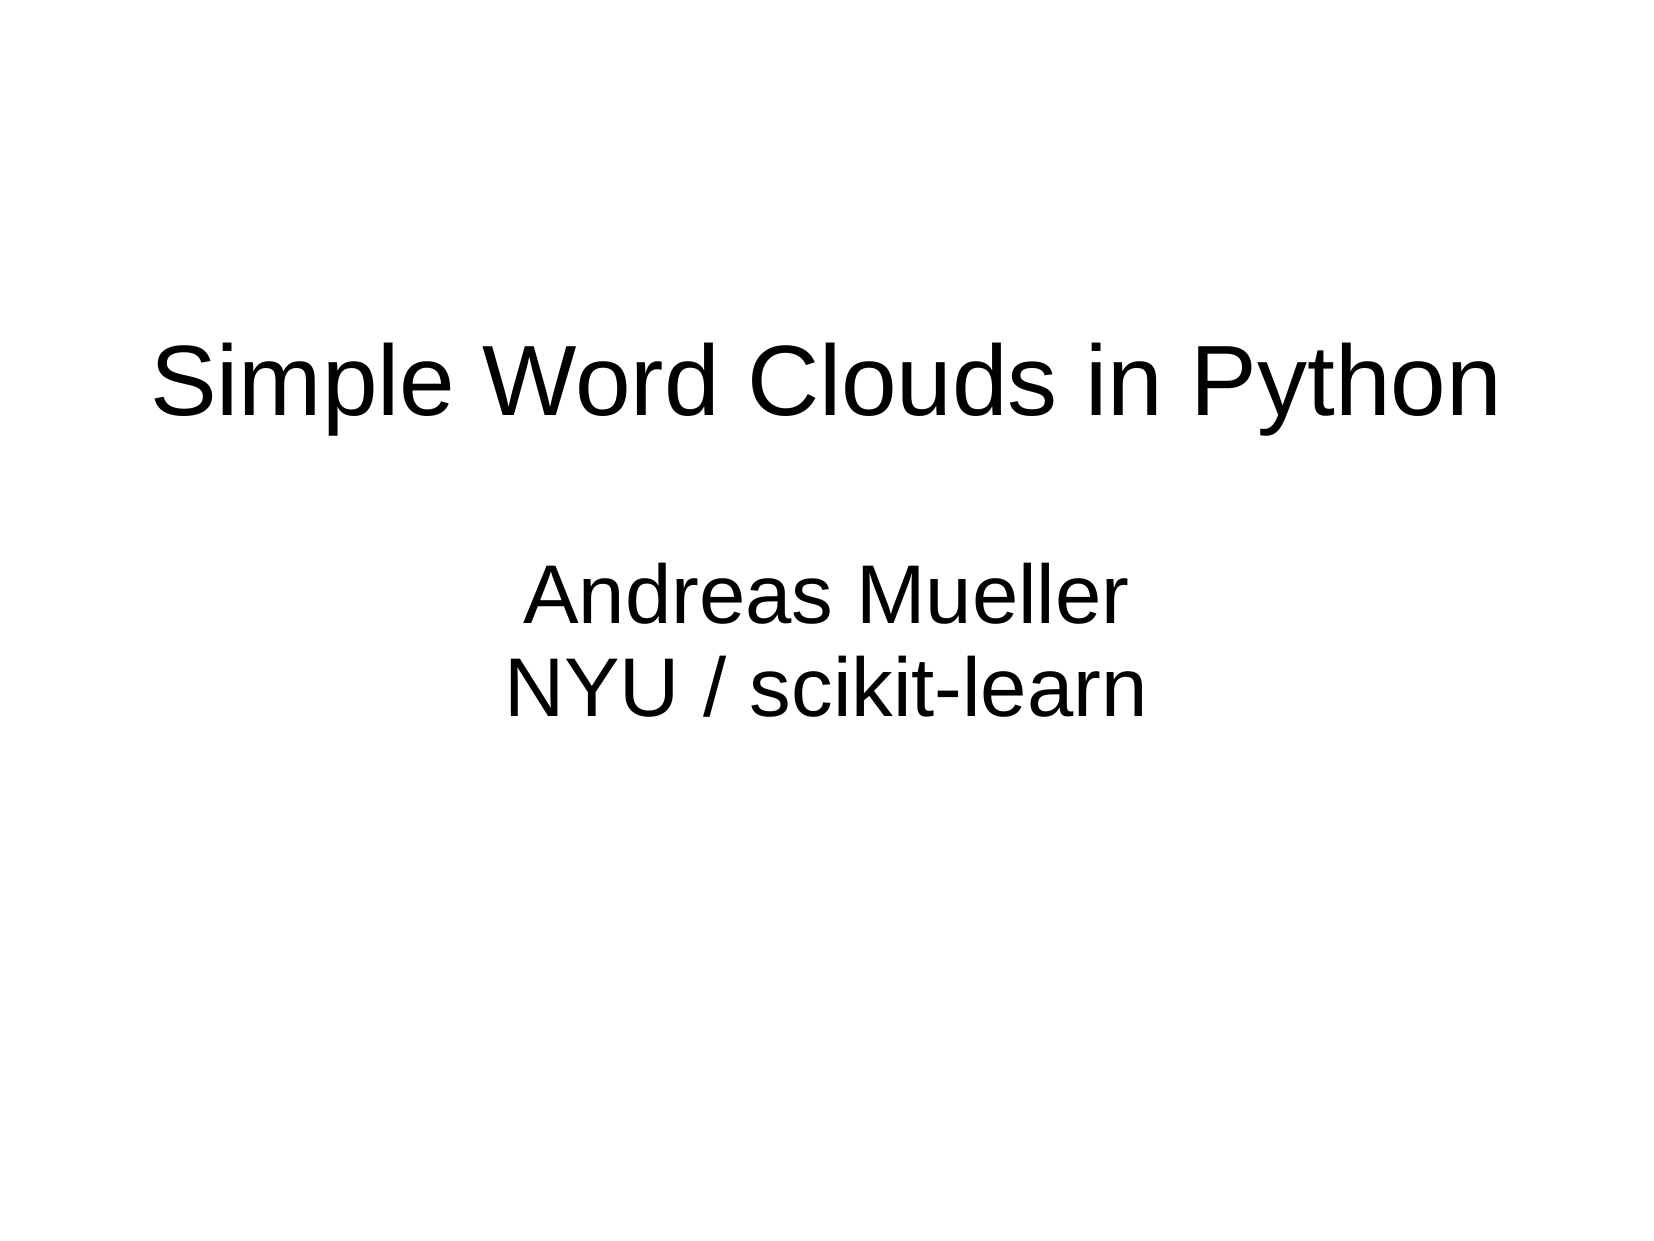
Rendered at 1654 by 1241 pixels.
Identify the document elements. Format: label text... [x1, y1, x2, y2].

subtitle Simple Word Clouds in Python Andreas Mueller NYU / scikit-learn [82, 49, 1571, 1010]
